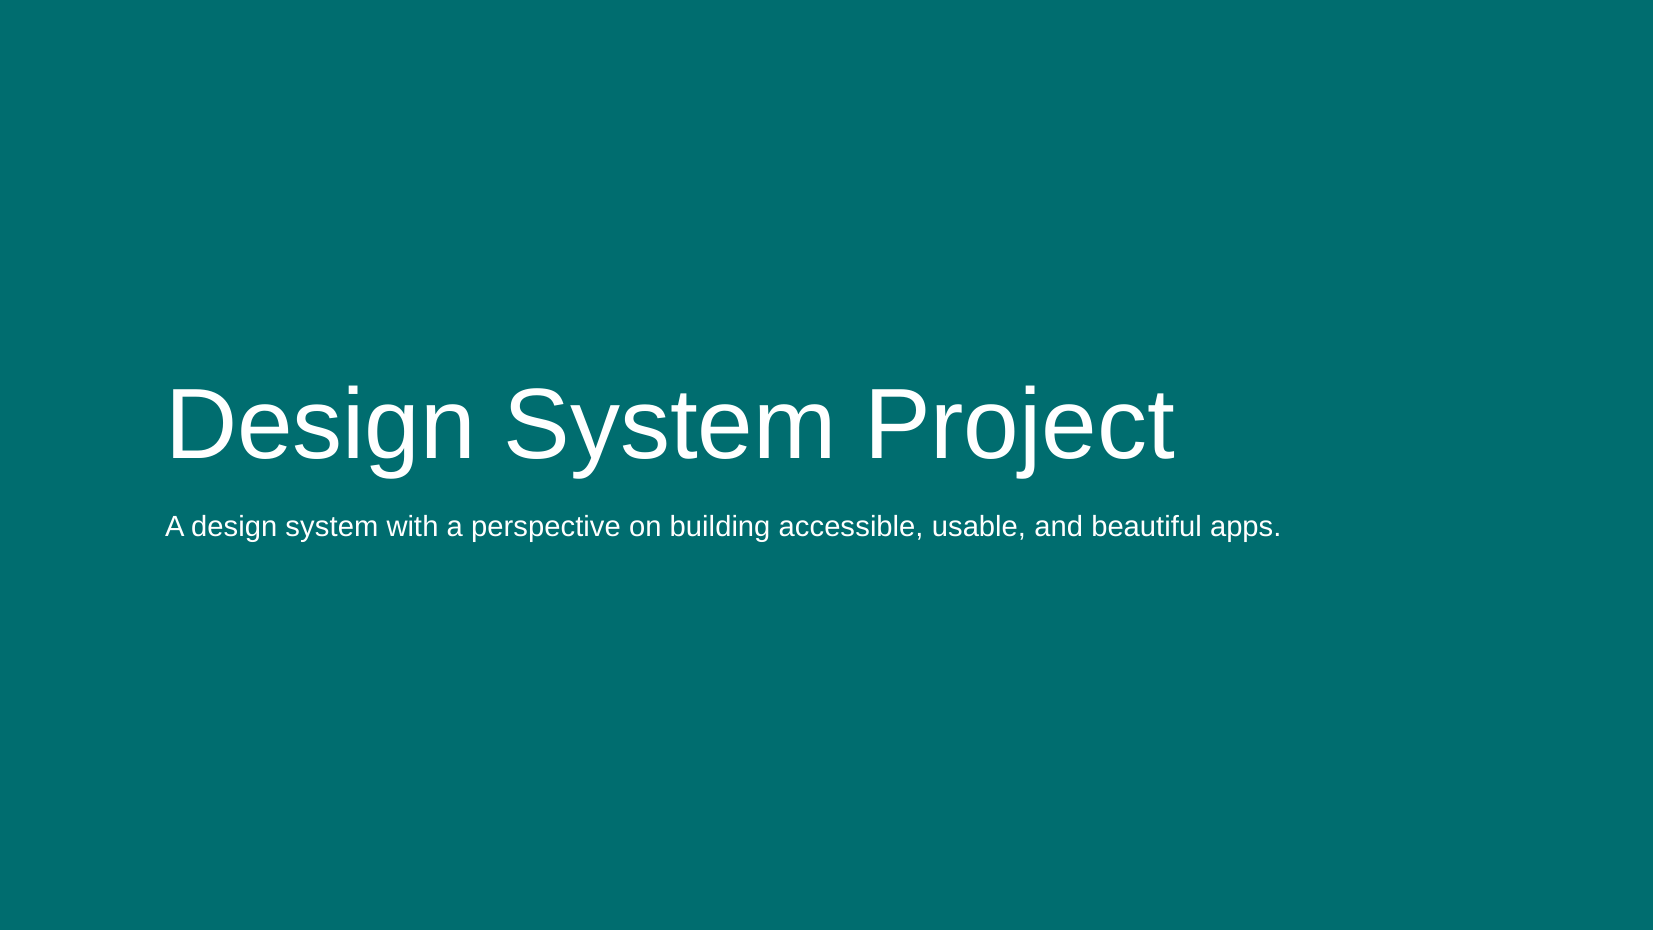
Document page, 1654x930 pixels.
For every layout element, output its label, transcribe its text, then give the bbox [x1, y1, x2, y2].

subtitle Design System Project A design system with a perspective on building accessible, usable, and beautiful apps. [165, 114, 1511, 797]
